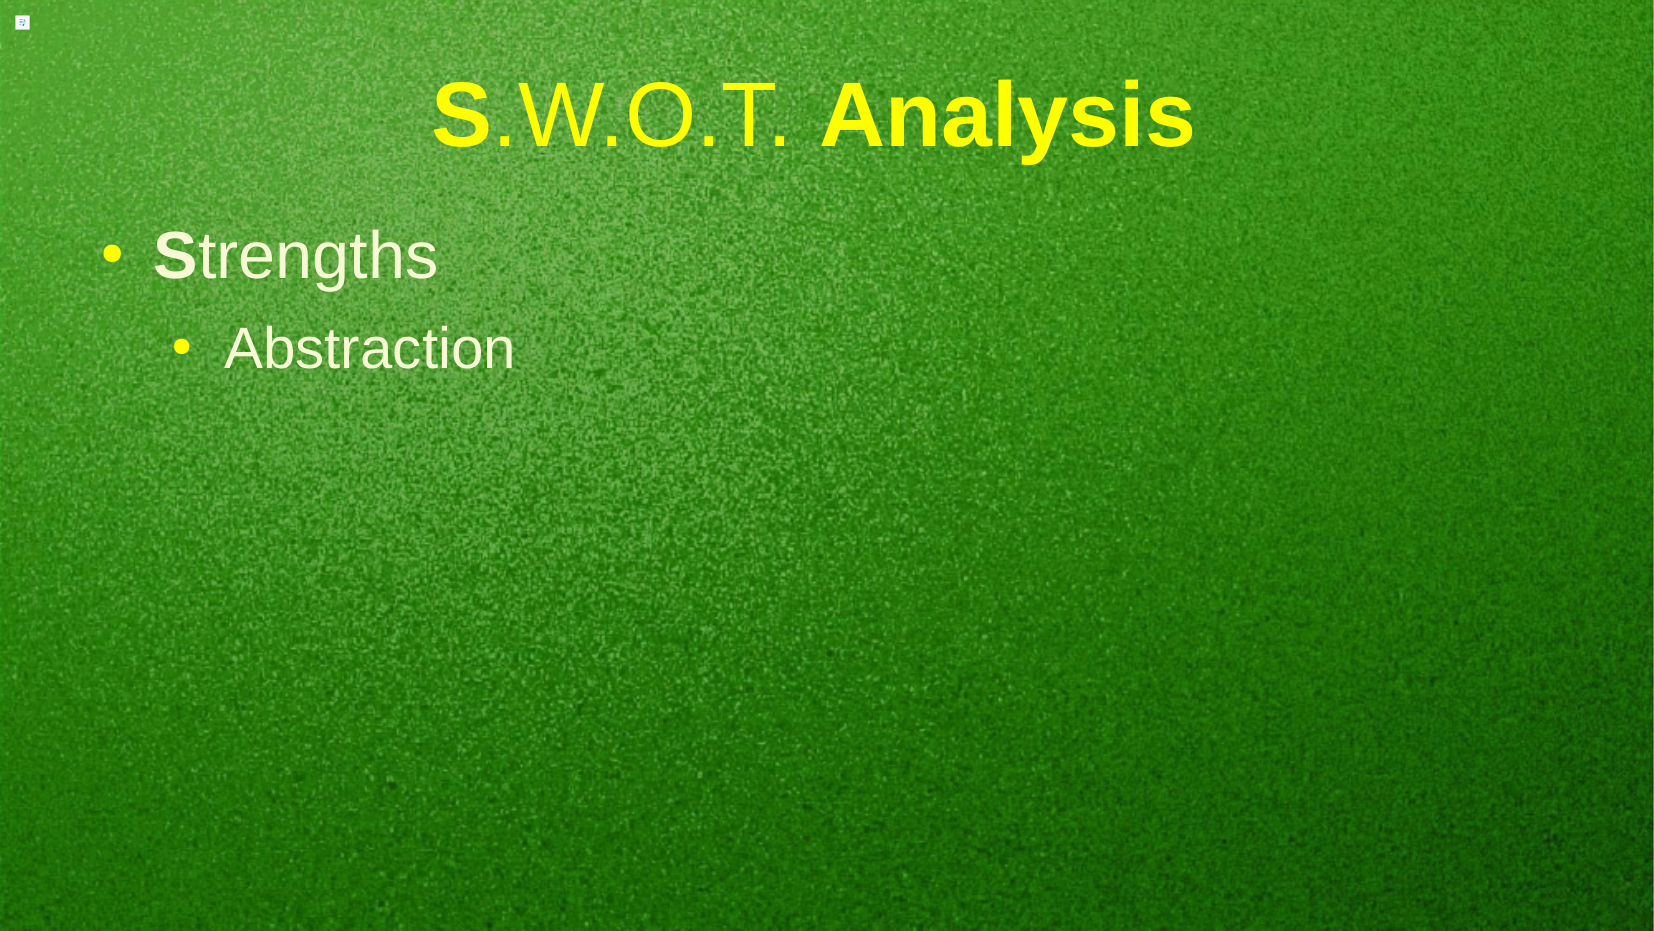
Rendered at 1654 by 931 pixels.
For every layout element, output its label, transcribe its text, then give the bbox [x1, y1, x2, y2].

title S.W.O.T. Analysis [82, 37, 1571, 193]
list Strengths Abstraction [82, 217, 1571, 758]
text_box [15, 15, 31, 31]
picture [0, 0, 1654, 931]
